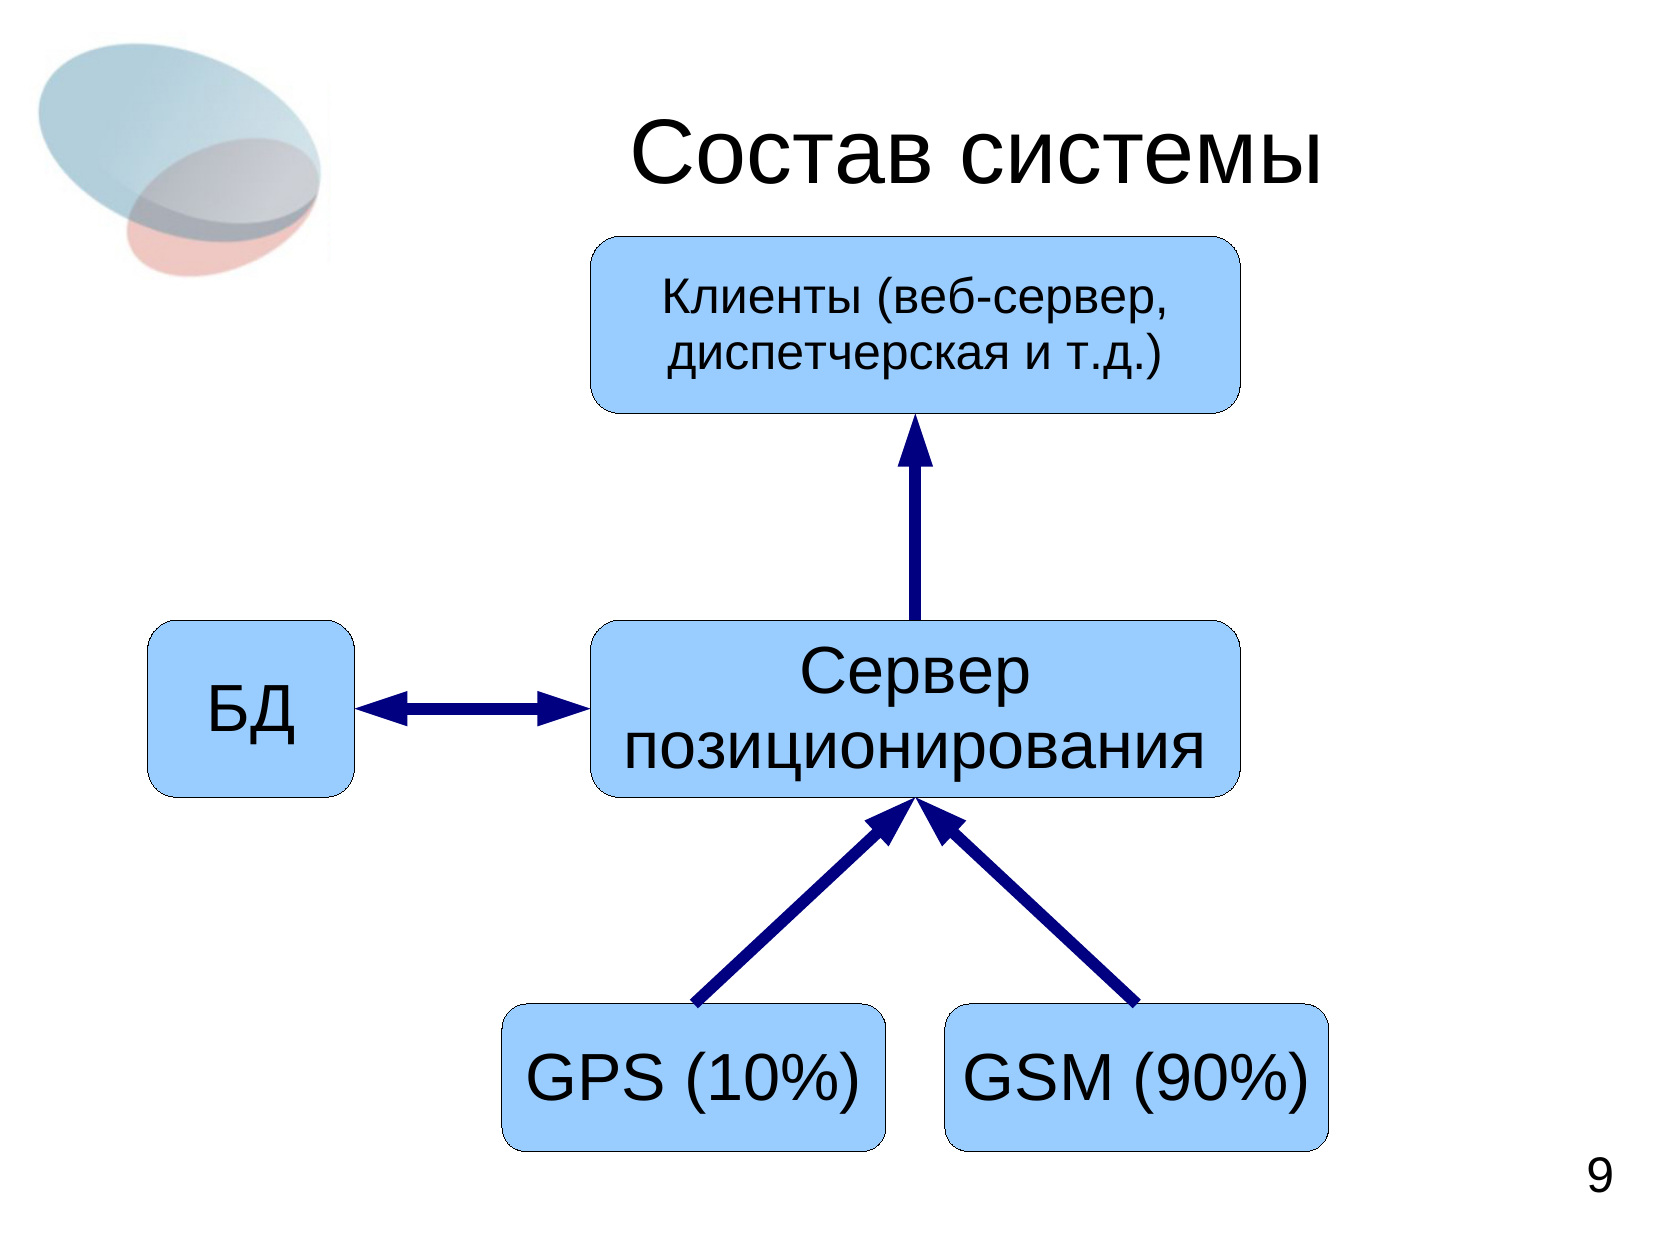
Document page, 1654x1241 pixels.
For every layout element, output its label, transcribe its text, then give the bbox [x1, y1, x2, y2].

text_box 9 [1571, 1140, 1629, 1212]
title Состав системы [383, 0, 1571, 307]
text_box БД [147, 620, 355, 798]
text_box GSM (90%) [944, 1003, 1329, 1152]
text_box GPS (10%) [501, 1003, 886, 1152]
text_box Сервер позиционирования [590, 620, 1241, 798]
text_box Клиенты (веб-сервер, диспетчерская и т.д.) [590, 236, 1241, 414]
picture [29, 29, 331, 293]
